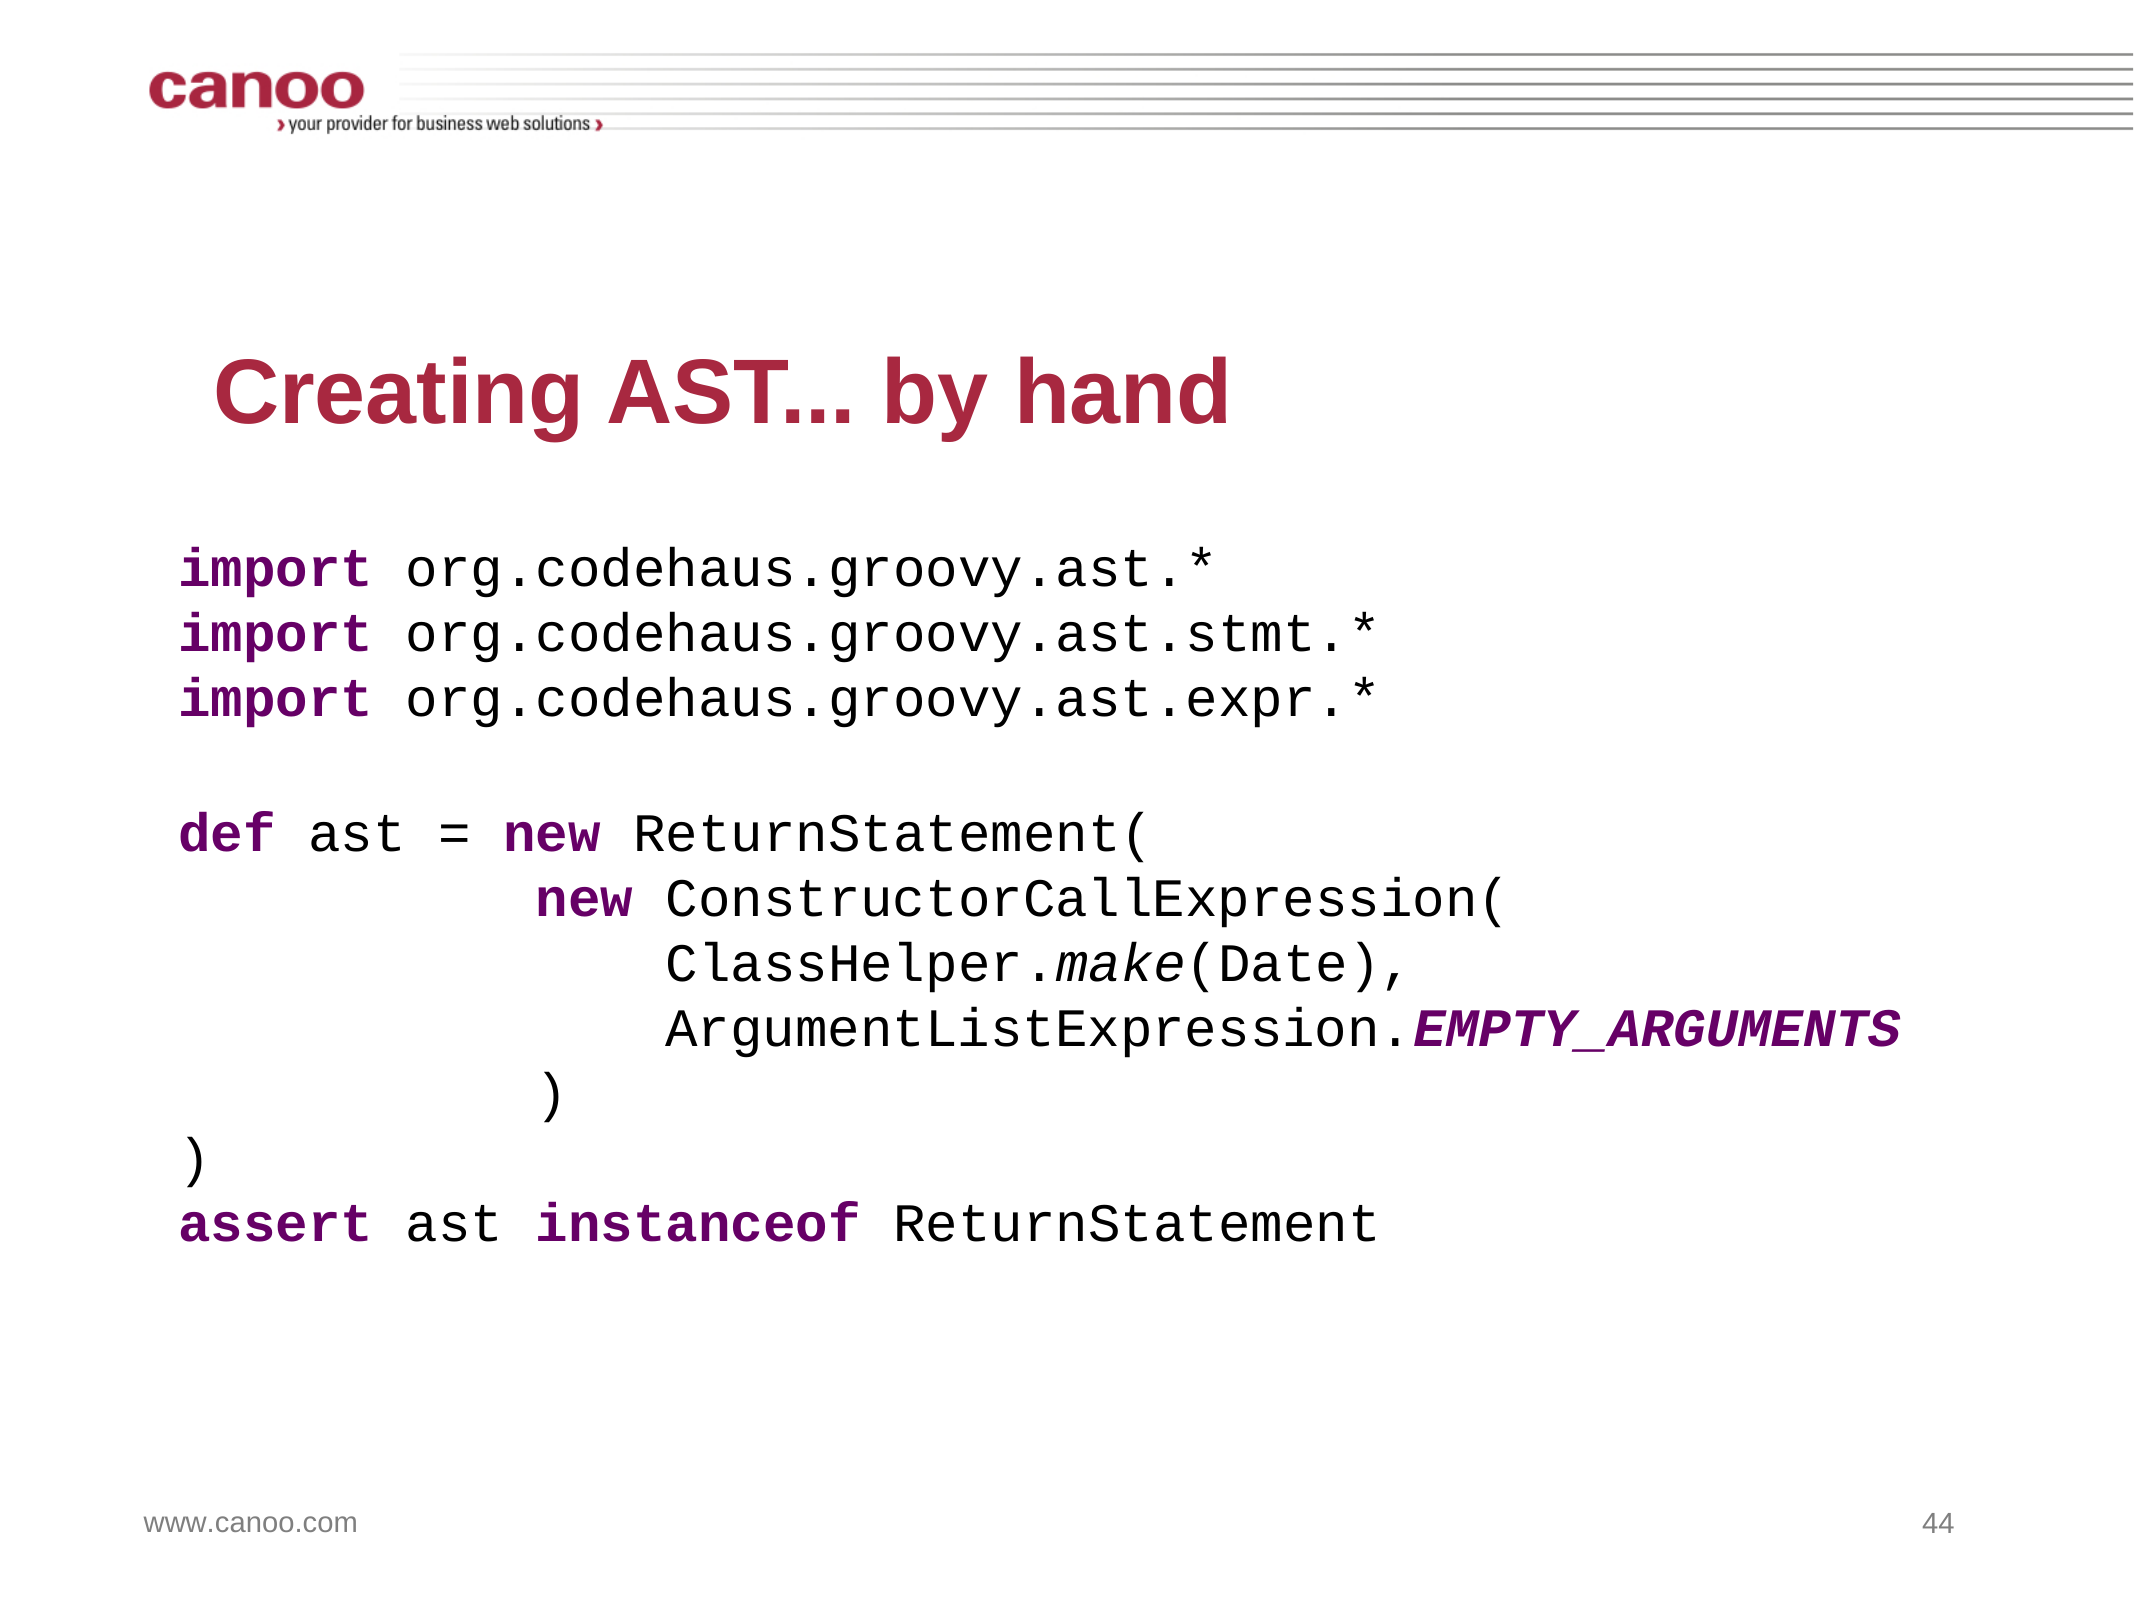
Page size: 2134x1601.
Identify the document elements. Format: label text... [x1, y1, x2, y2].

title Creating AST... by hand [204, 220, 2020, 451]
picture [0, 21, 2134, 188]
text_box import org.codehaus.groovy.ast.* import org.codehaus.groovy.ast.stmt.* import org.codehaus.groovy.ast.expr.* def ast = new ReturnStatement( new ConstructorCallExpression( ClassHelper.make(Date), ArgumentListExpression.EMPTY_ARGUMENTS ) ) assert ast instanceof ReturnStatement [163, 525, 2127, 1584]
